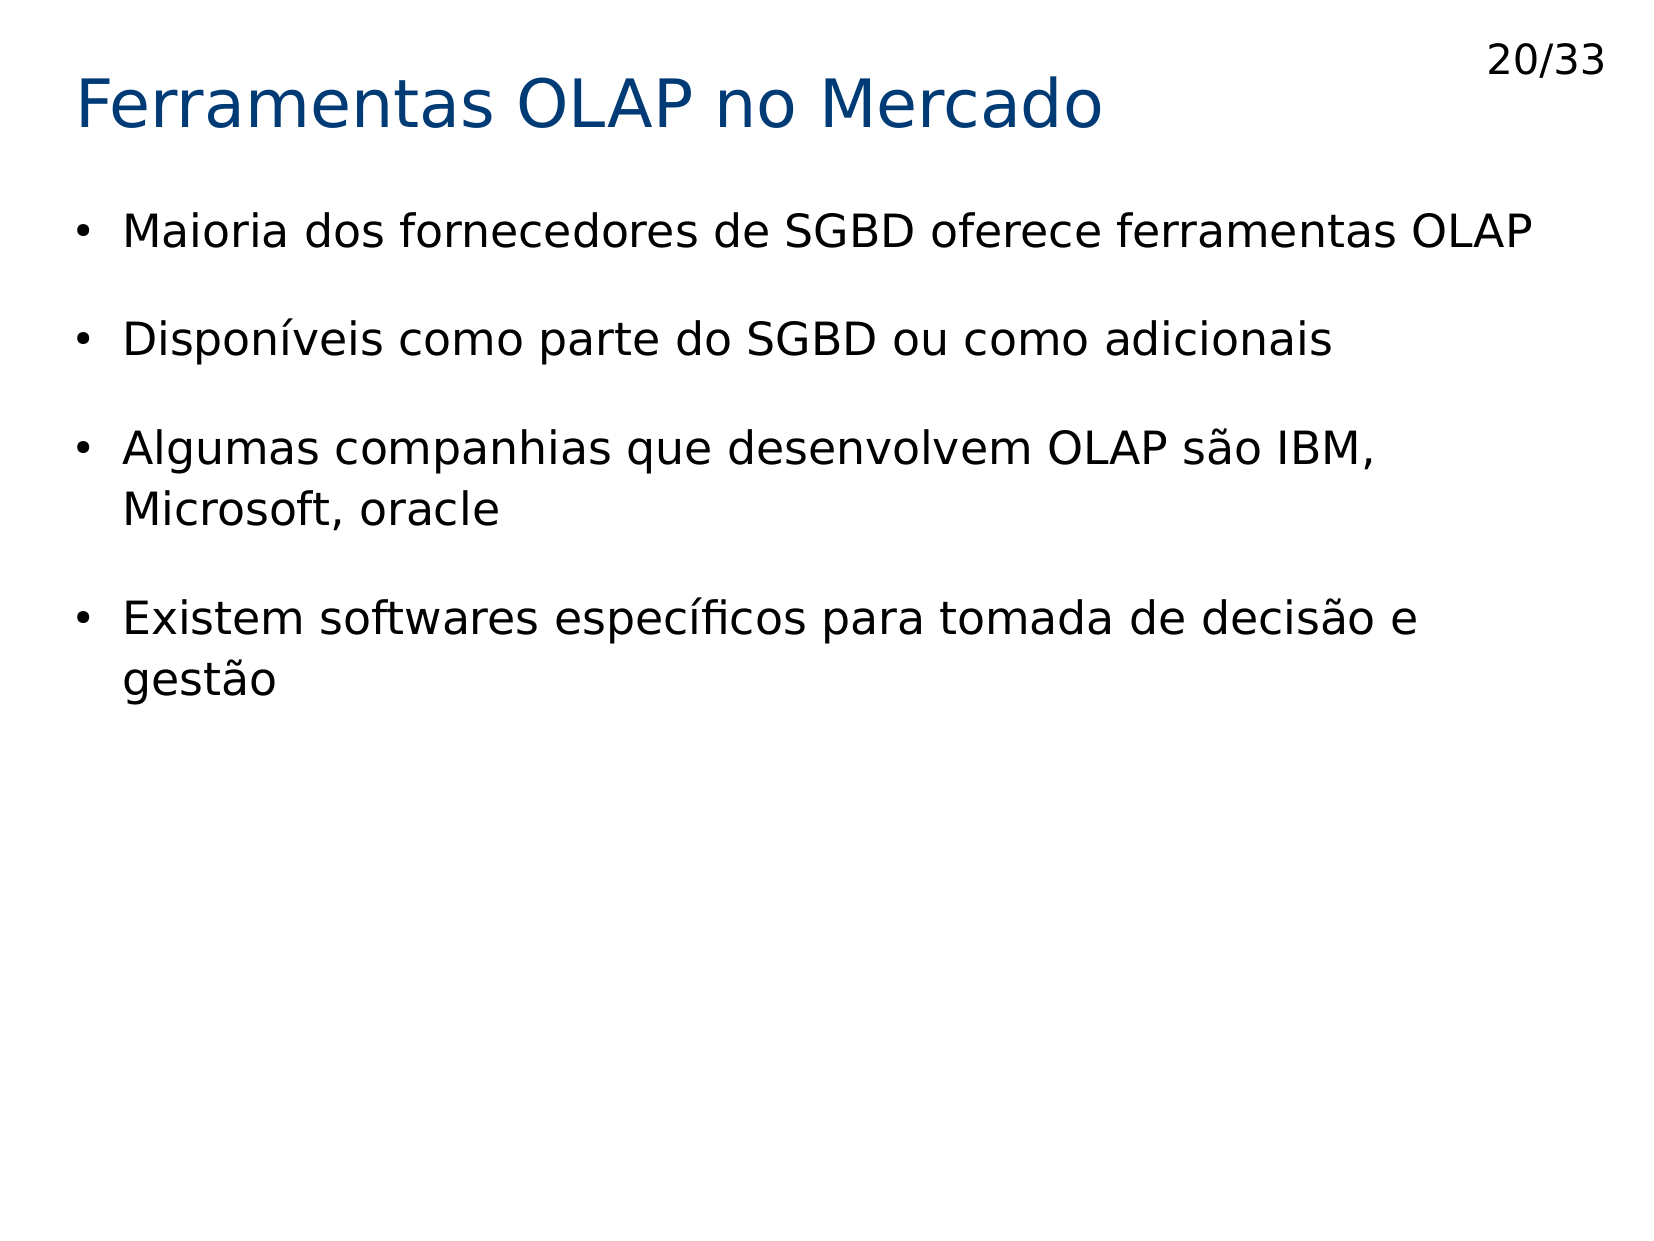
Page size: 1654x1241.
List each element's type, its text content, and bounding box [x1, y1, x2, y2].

list Maioria dos fornecedores de SGBD oferece ferramentas OLAP Disponíveis como parte do SGBD ou como adicionais Algumas companhias que desenvolvem OLAP são IBM, Microsoft, oracle Existem softwares específicos para tomada de decisão e gestão [75, 196, 1587, 1201]
title Ferramentas OLAP no Mercado [75, 33, 1425, 175]
